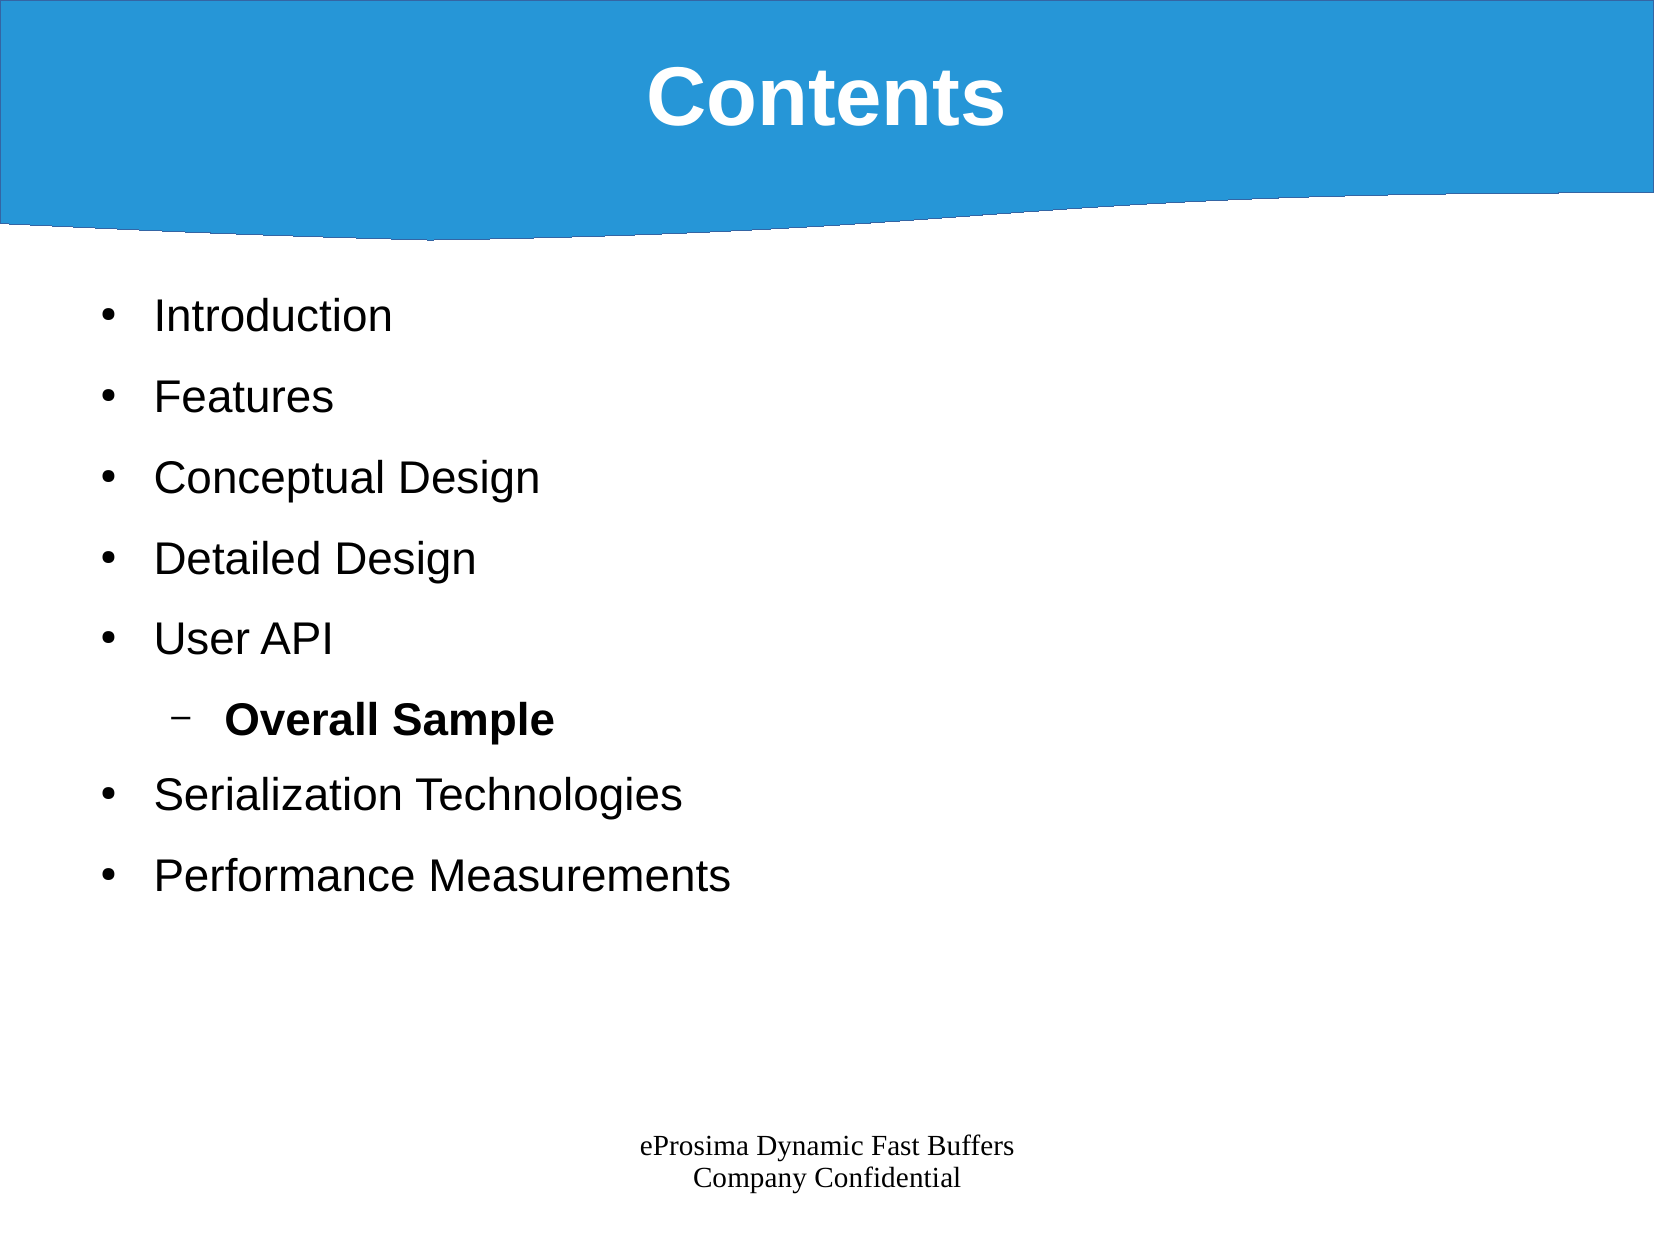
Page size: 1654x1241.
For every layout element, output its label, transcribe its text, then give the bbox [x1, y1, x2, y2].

list Introduction Features Conceptual Design Detailed Design User API Overall Sample Serialization Technologies Performance Measurements [82, 290, 1571, 1216]
text_box Contents [0, 0, 1654, 241]
